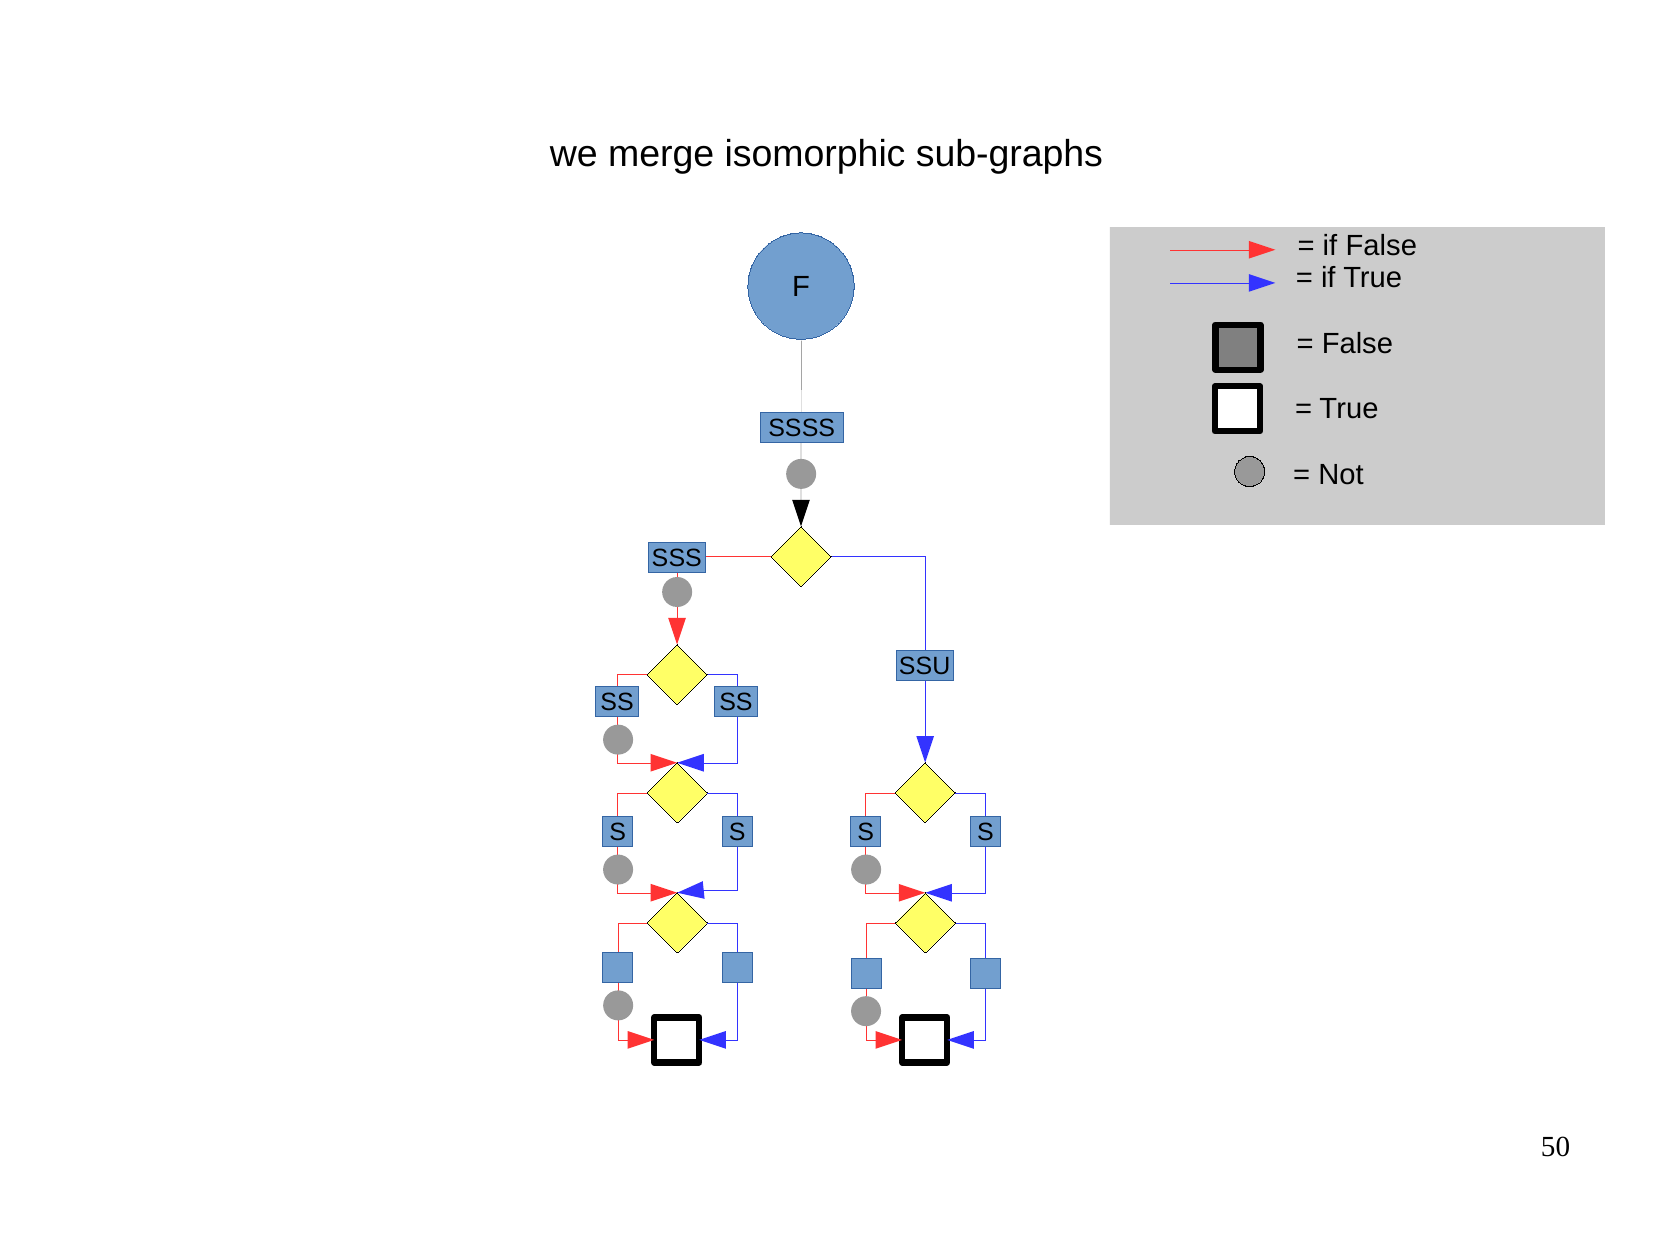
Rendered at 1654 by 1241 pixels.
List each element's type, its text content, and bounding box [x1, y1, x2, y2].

text_box [662, 576, 693, 608]
text_box SSU [896, 650, 954, 681]
text_box [722, 952, 753, 983]
text_box [895, 892, 956, 953]
text_box [1215, 324, 1261, 370]
text_box [851, 958, 882, 989]
text_box SSSS [760, 412, 844, 443]
text_box S [722, 816, 753, 847]
text_box [603, 990, 634, 1021]
text_box S [602, 816, 633, 847]
text_box [851, 996, 882, 1027]
text_box [647, 644, 708, 705]
text_box [1215, 386, 1261, 432]
text_box [603, 724, 634, 755]
text_box [1234, 456, 1265, 487]
text_box [786, 458, 817, 489]
text_box [647, 893, 708, 953]
text_box F [747, 232, 855, 340]
text_box SS [595, 686, 639, 717]
text_box [647, 763, 708, 823]
text_box S [850, 816, 881, 847]
title we merge isomorphic sub-graphs [82, 49, 1571, 257]
text_box SSS [648, 542, 706, 573]
text_box [902, 1017, 948, 1063]
text_box = if False = if True = False = True = Not [1109, 227, 1605, 525]
text_box [603, 854, 634, 885]
text_box SS [714, 686, 758, 717]
text_box [602, 952, 633, 983]
text_box [654, 1017, 700, 1063]
text_box S [970, 816, 1001, 847]
text_box [970, 958, 1001, 989]
text_box [771, 526, 832, 587]
text_box [895, 762, 956, 823]
text_box [851, 854, 882, 885]
